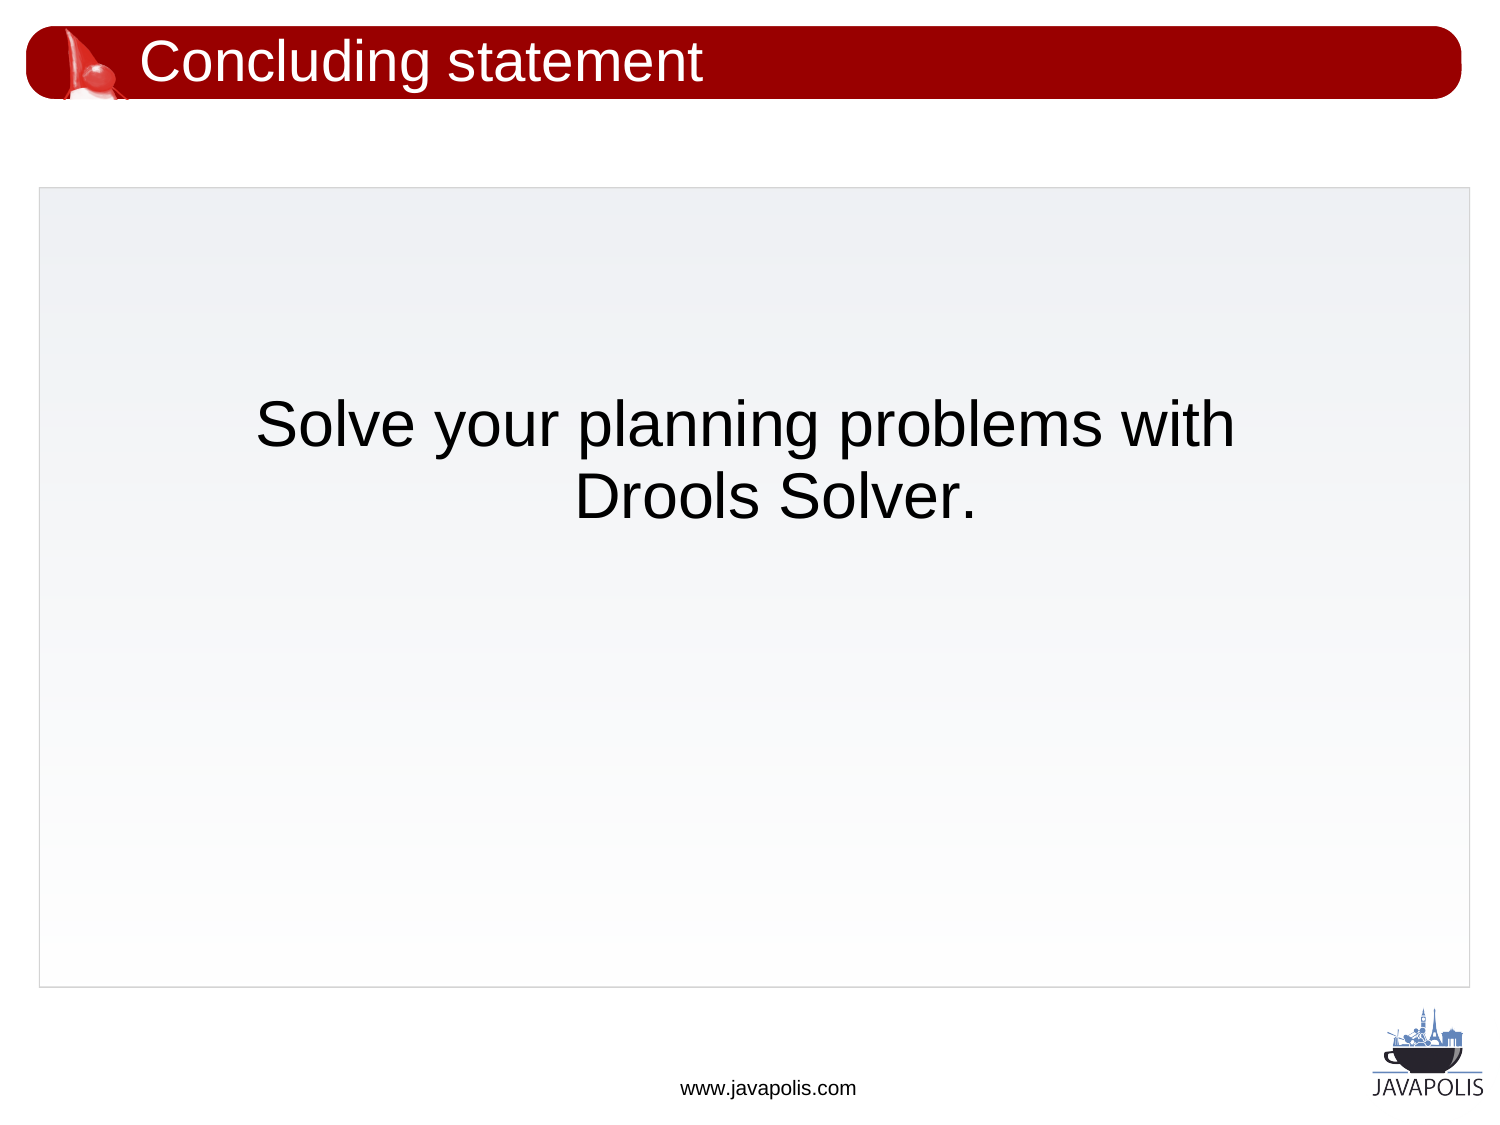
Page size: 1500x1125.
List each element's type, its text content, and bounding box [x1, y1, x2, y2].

title Concluding statement [125, 0, 1450, 100]
text_box Solve your planning problems with Drools Solver. [162, 387, 1329, 703]
picture [62, 28, 125, 100]
picture [1366, 1006, 1500, 1125]
